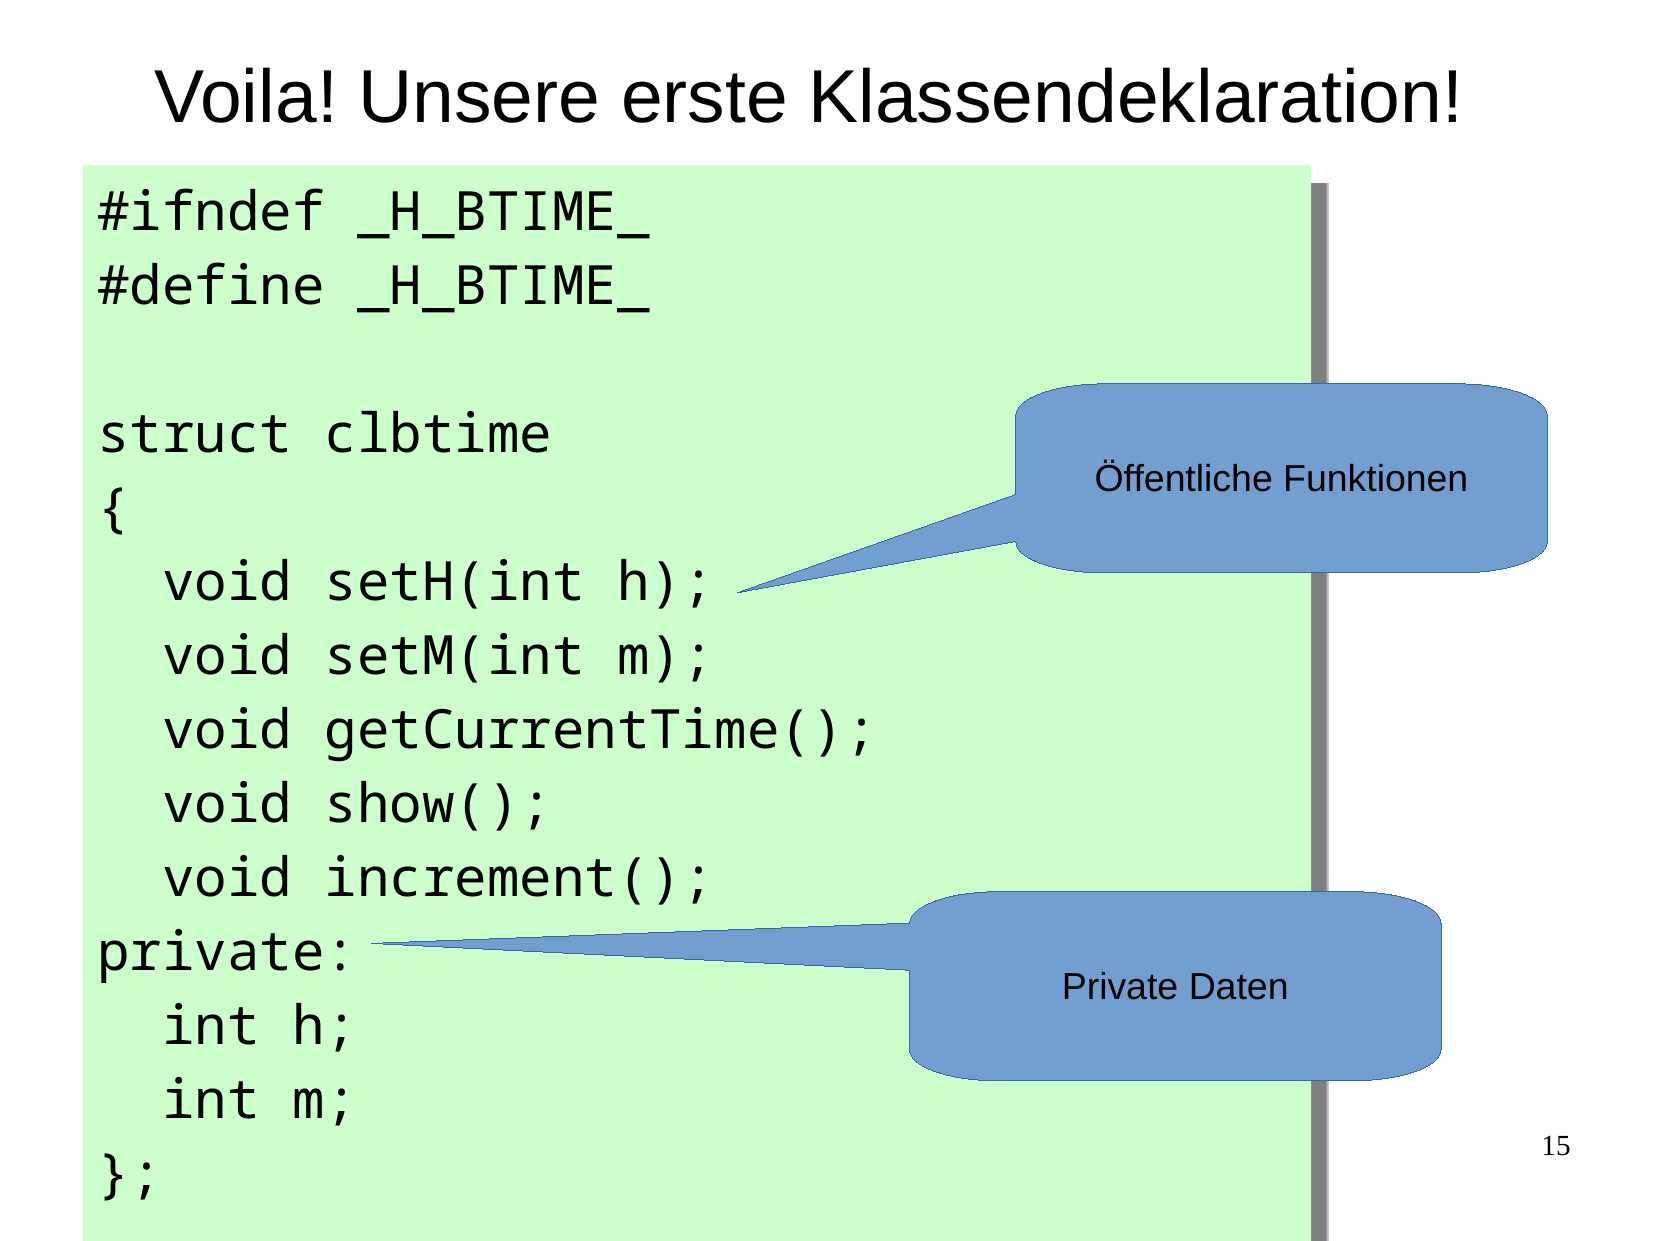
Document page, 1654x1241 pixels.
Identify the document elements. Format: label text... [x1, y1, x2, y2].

text_box Voila! Unsere erste Klassendeklaration! [135, 47, 1483, 147]
text_box #ifndef _H_BTIME_ #define _H_BTIME_ struct clbtime { void setH(int h); void setM(int m); void getCurrentTime(); void show(); void increment(); private: int h; int m; }; #endif [82, 165, 1312, 1189]
text_box Private Daten [371, 891, 1442, 1081]
text_box Öffentliche Funktionen [737, 383, 1548, 593]
